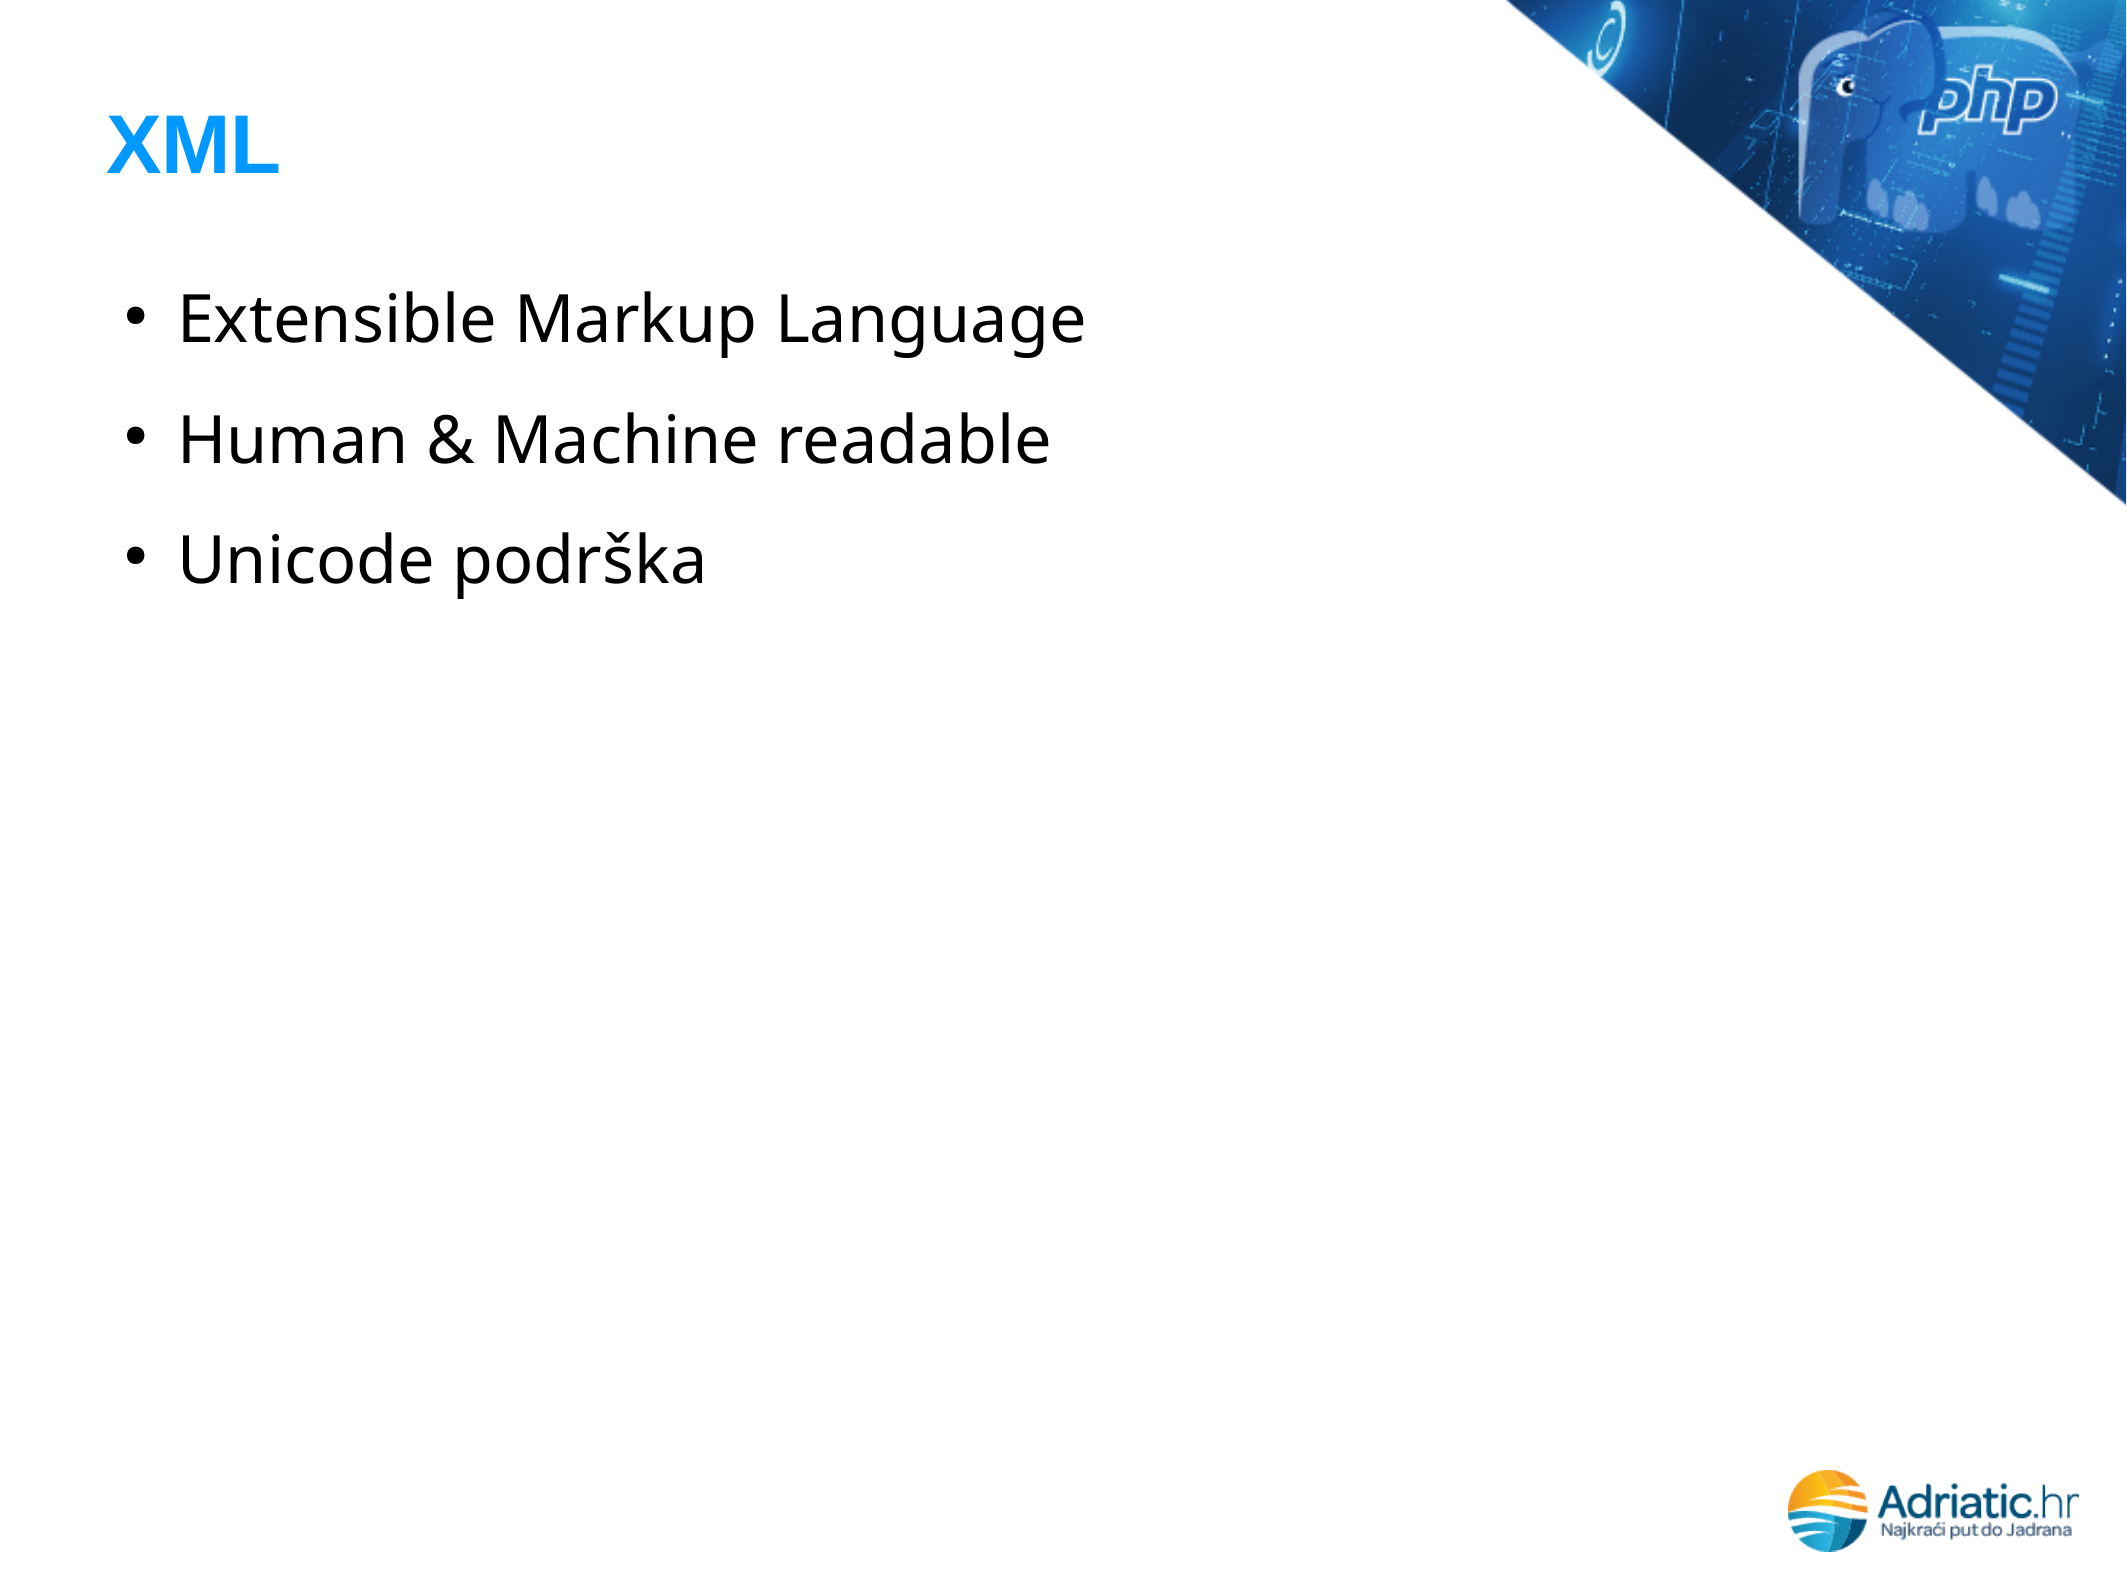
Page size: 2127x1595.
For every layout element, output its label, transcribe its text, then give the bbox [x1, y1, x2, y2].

picture [1505, 0, 2127, 625]
title XML [106, 70, 1630, 219]
list Extensible Markup Language Human & Machine readable Unicode podrška [106, 271, 2020, 1453]
picture [1788, 1470, 2079, 1552]
